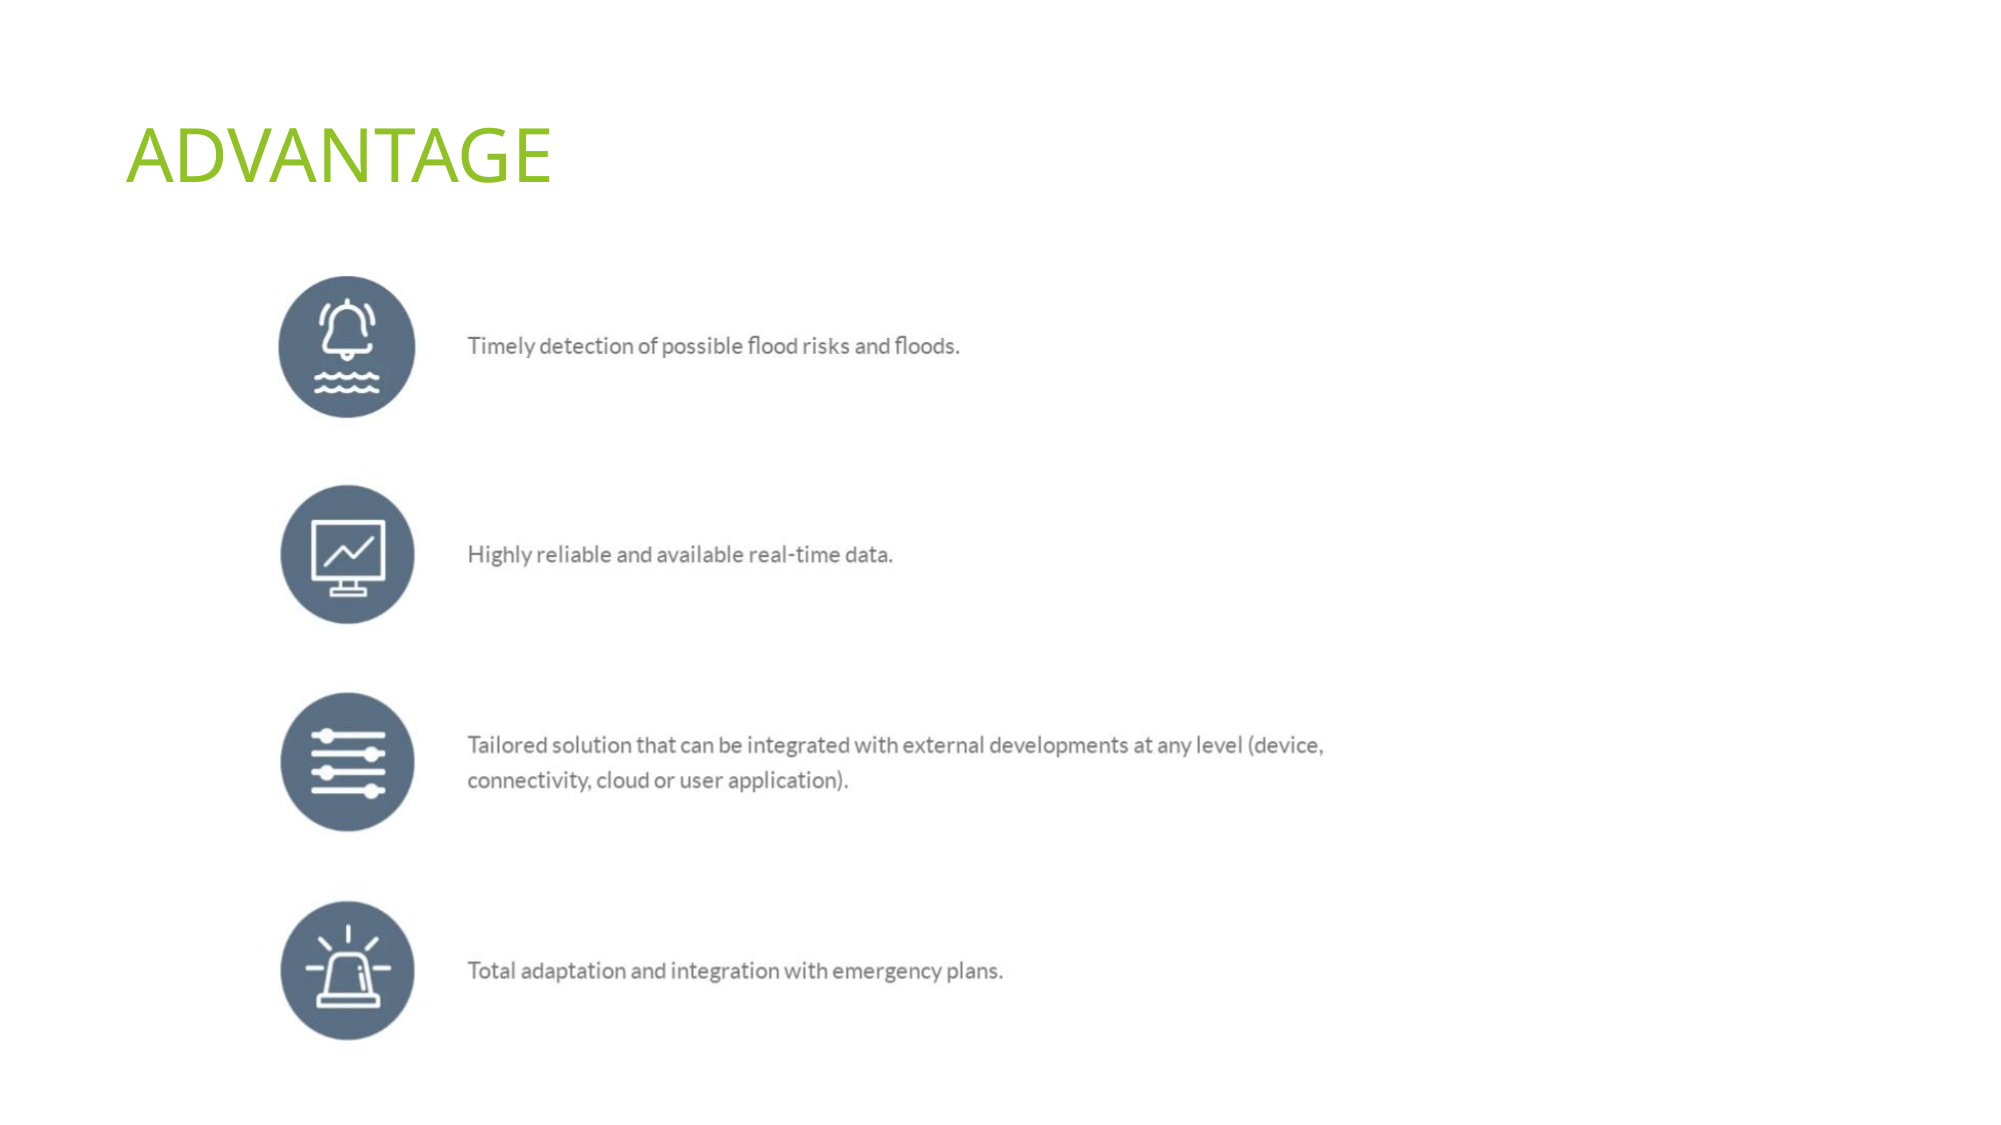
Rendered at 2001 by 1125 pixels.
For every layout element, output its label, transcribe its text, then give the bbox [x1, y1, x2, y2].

picture [270, 222, 1350, 1076]
title ADVANTAGE [111, 99, 1522, 317]
